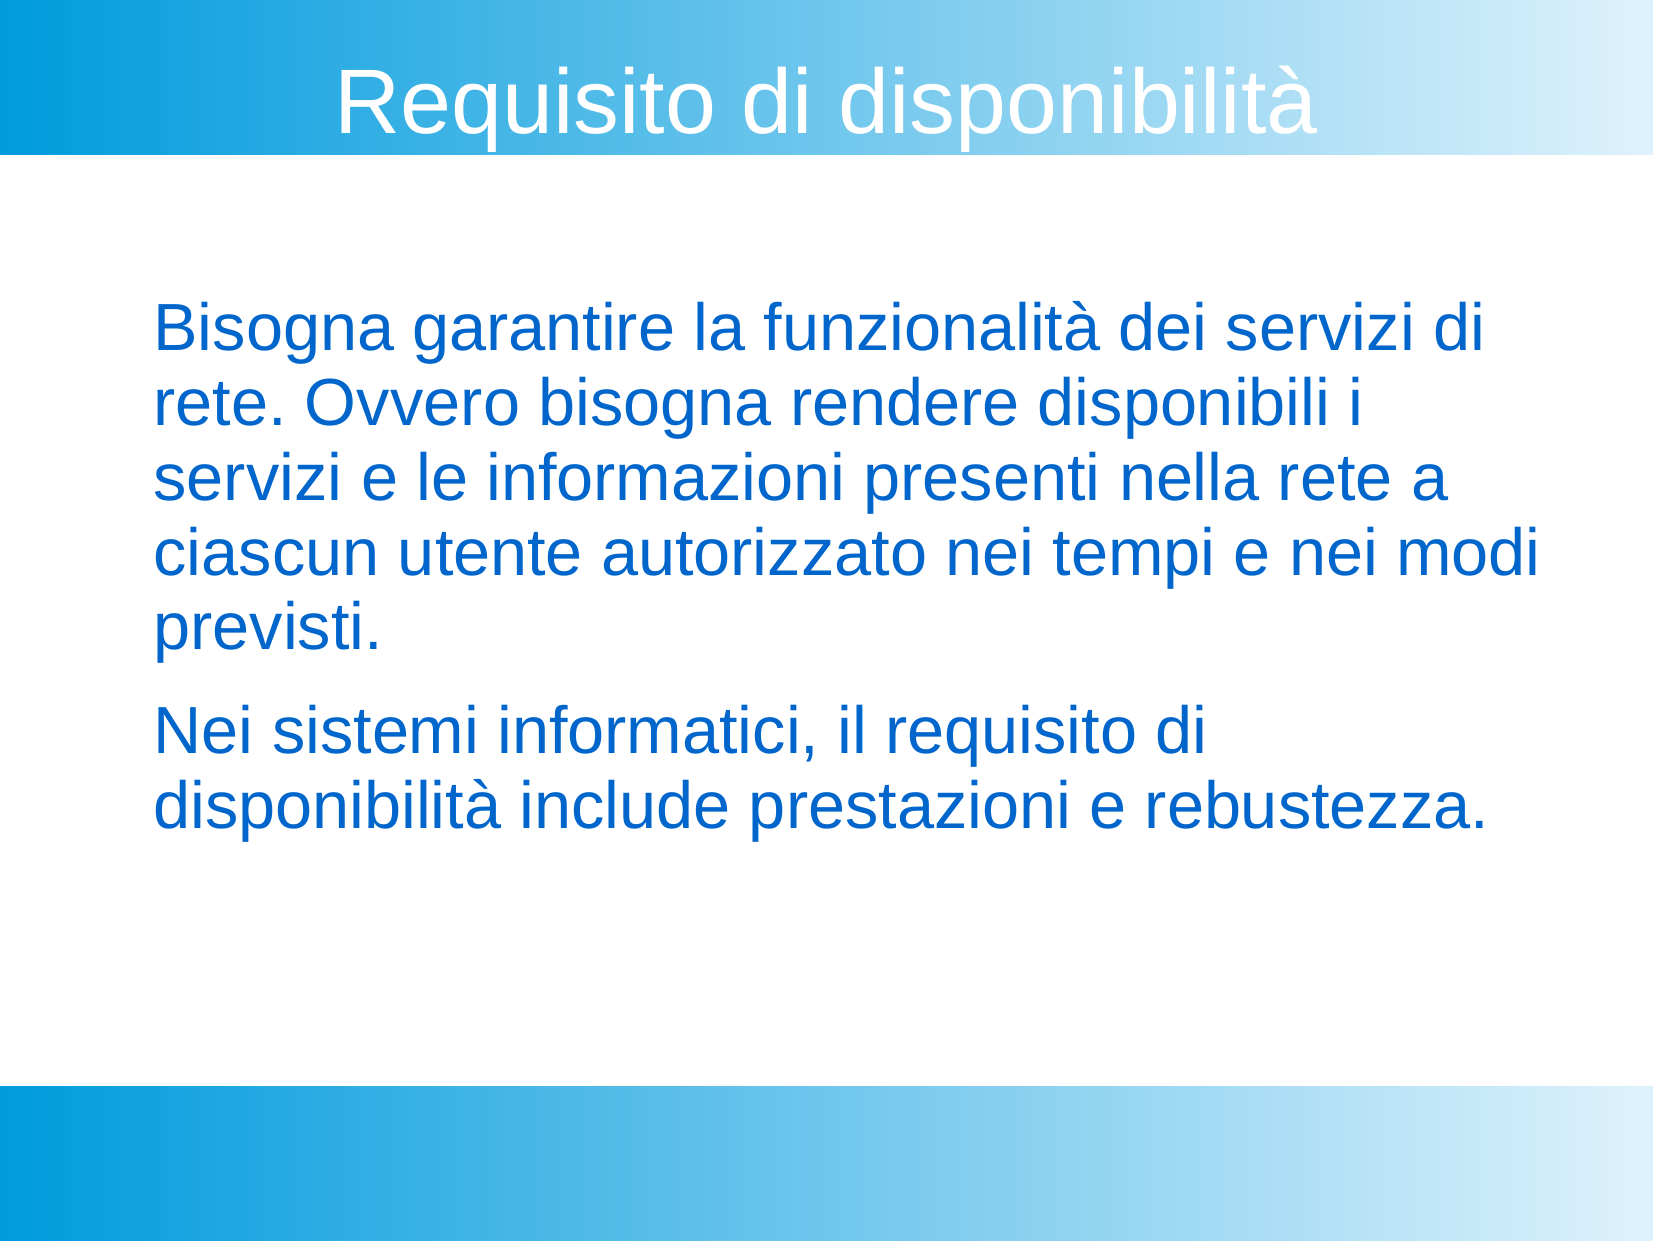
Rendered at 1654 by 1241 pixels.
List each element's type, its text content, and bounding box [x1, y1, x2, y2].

list Bisogna garantire la funzionalità dei servizi di rete. Ovvero bisogna rendere disponibili i servizi e le informazioni presenti nella rete a ciascun utente autorizzato nei tempi e nei modi previsti. Nei sistemi informatici, il requisito di disponibilità include prestazioni e rebustezza. [82, 290, 1571, 1010]
title Requisito di disponibilità [82, 49, 1571, 155]
